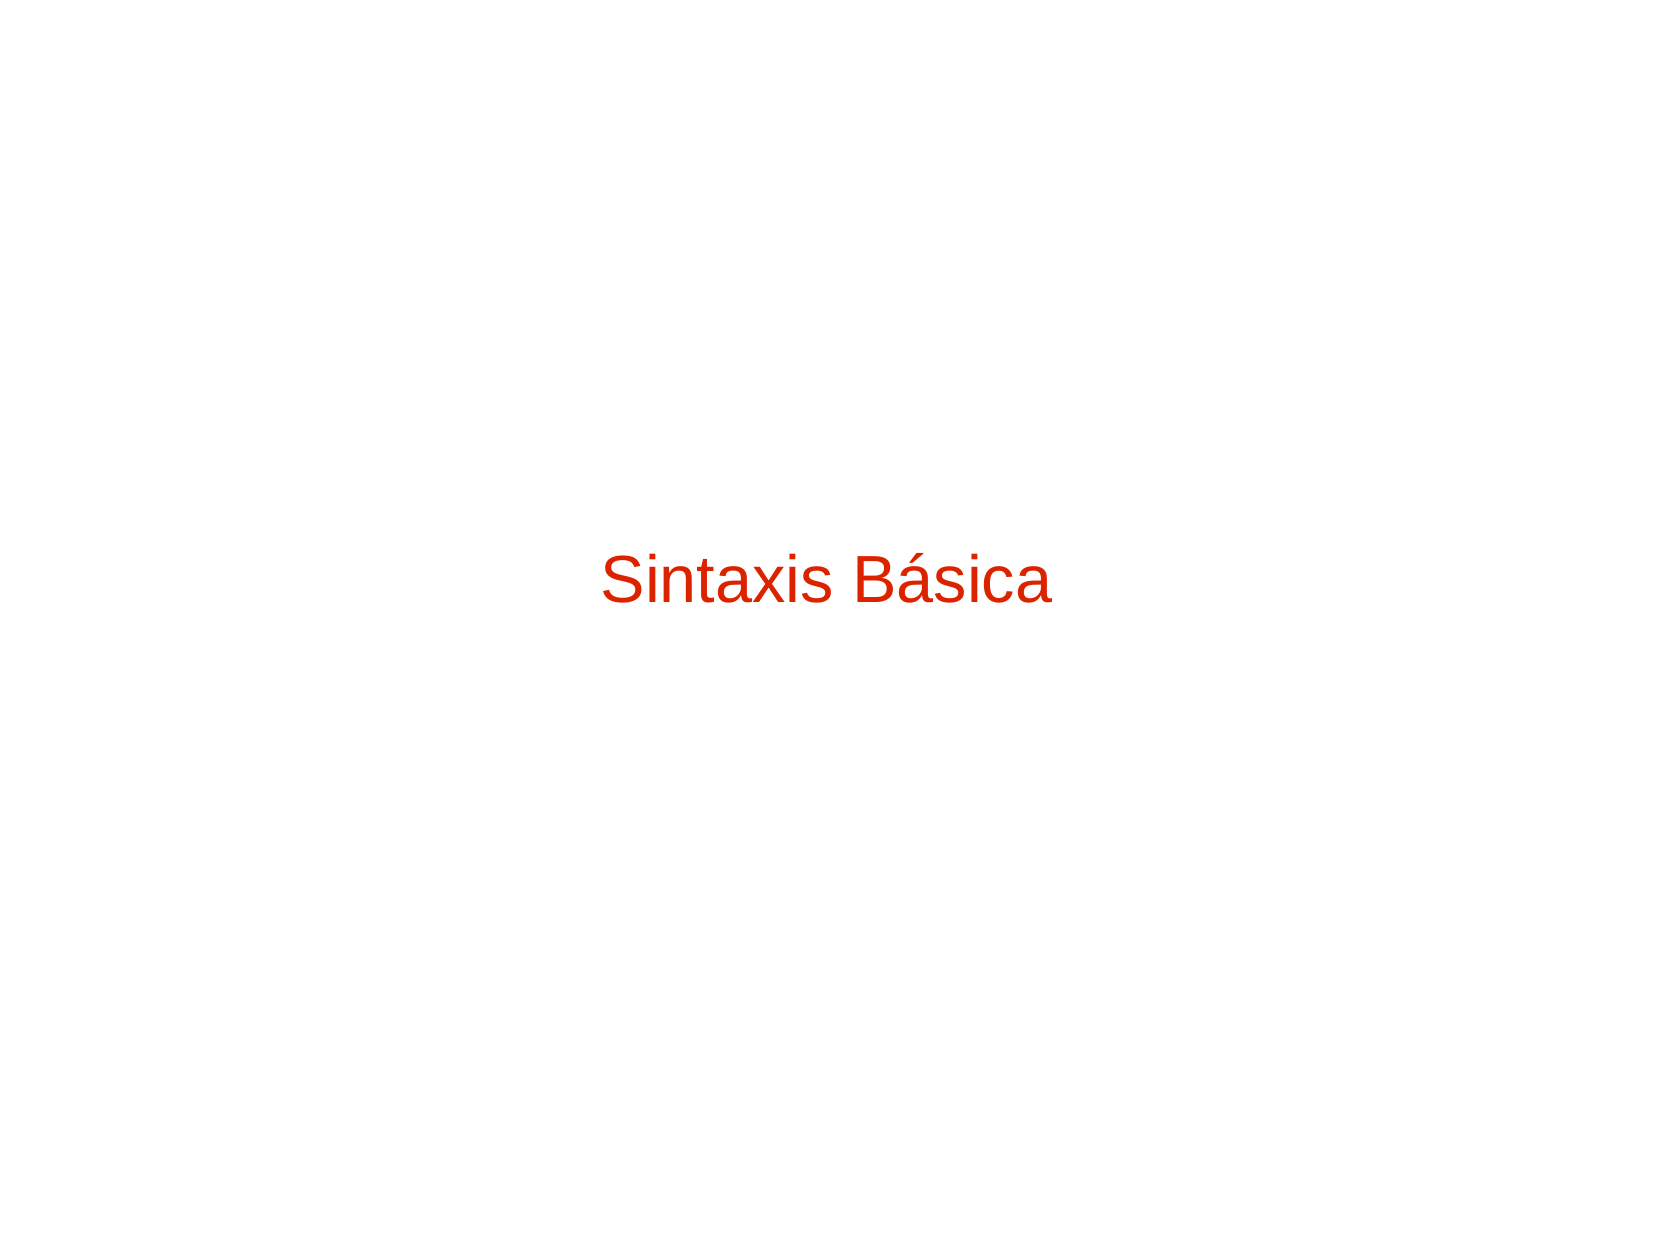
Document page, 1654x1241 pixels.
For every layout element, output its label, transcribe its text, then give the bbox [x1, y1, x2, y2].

subtitle Sintaxis Básica [82, 49, 1571, 1109]
